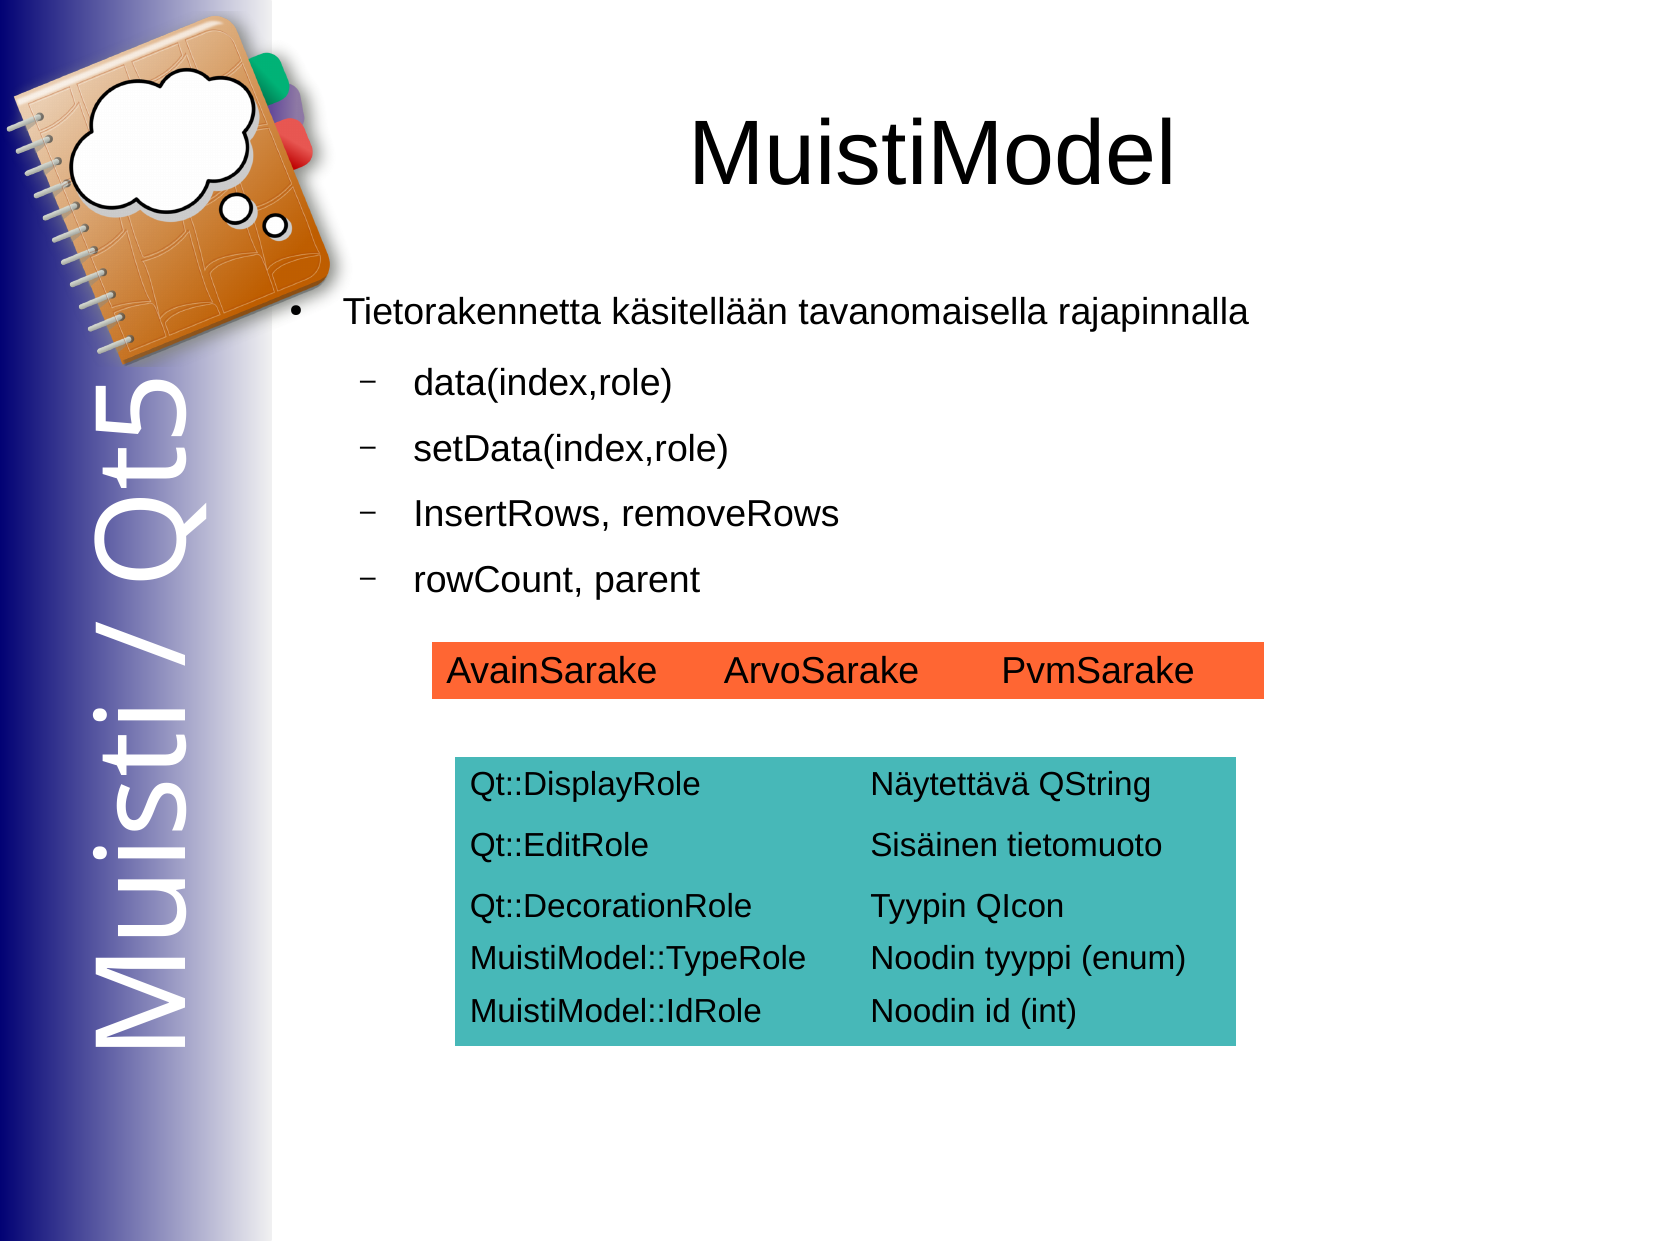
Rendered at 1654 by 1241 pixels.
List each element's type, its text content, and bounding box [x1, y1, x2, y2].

table_cell Noodin tyyppi (enum) [856, 932, 1236, 985]
table_cell Sisäinen tietomuoto [856, 819, 1236, 880]
table_cell MuistiModel::IdRole [455, 985, 856, 1046]
table_cell MuistiModel::TypeRole [455, 932, 856, 985]
table_header Näytettävä QString [856, 757, 1236, 819]
list Tietorakennetta käsitellään tavanomaisella rajapinnalla data(index,role) setData(index,role) InsertRows, removeRows rowCount, parent [271, 290, 1538, 1182]
table_header ArvoSarake [709, 642, 987, 699]
table_cell Qt::DecorationRole [455, 880, 856, 932]
table_cell Noodin id (int) [856, 985, 1236, 1046]
title MuistiModel [295, 49, 1571, 257]
table_header AvainSarake [432, 642, 709, 699]
table_header Qt::DisplayRole [455, 757, 856, 819]
picture [0, 11, 355, 367]
table_cell Qt::EditRole [455, 819, 856, 880]
table_cell Tyypin QIcon [856, 880, 1236, 932]
table_header PvmSarake [987, 642, 1264, 699]
